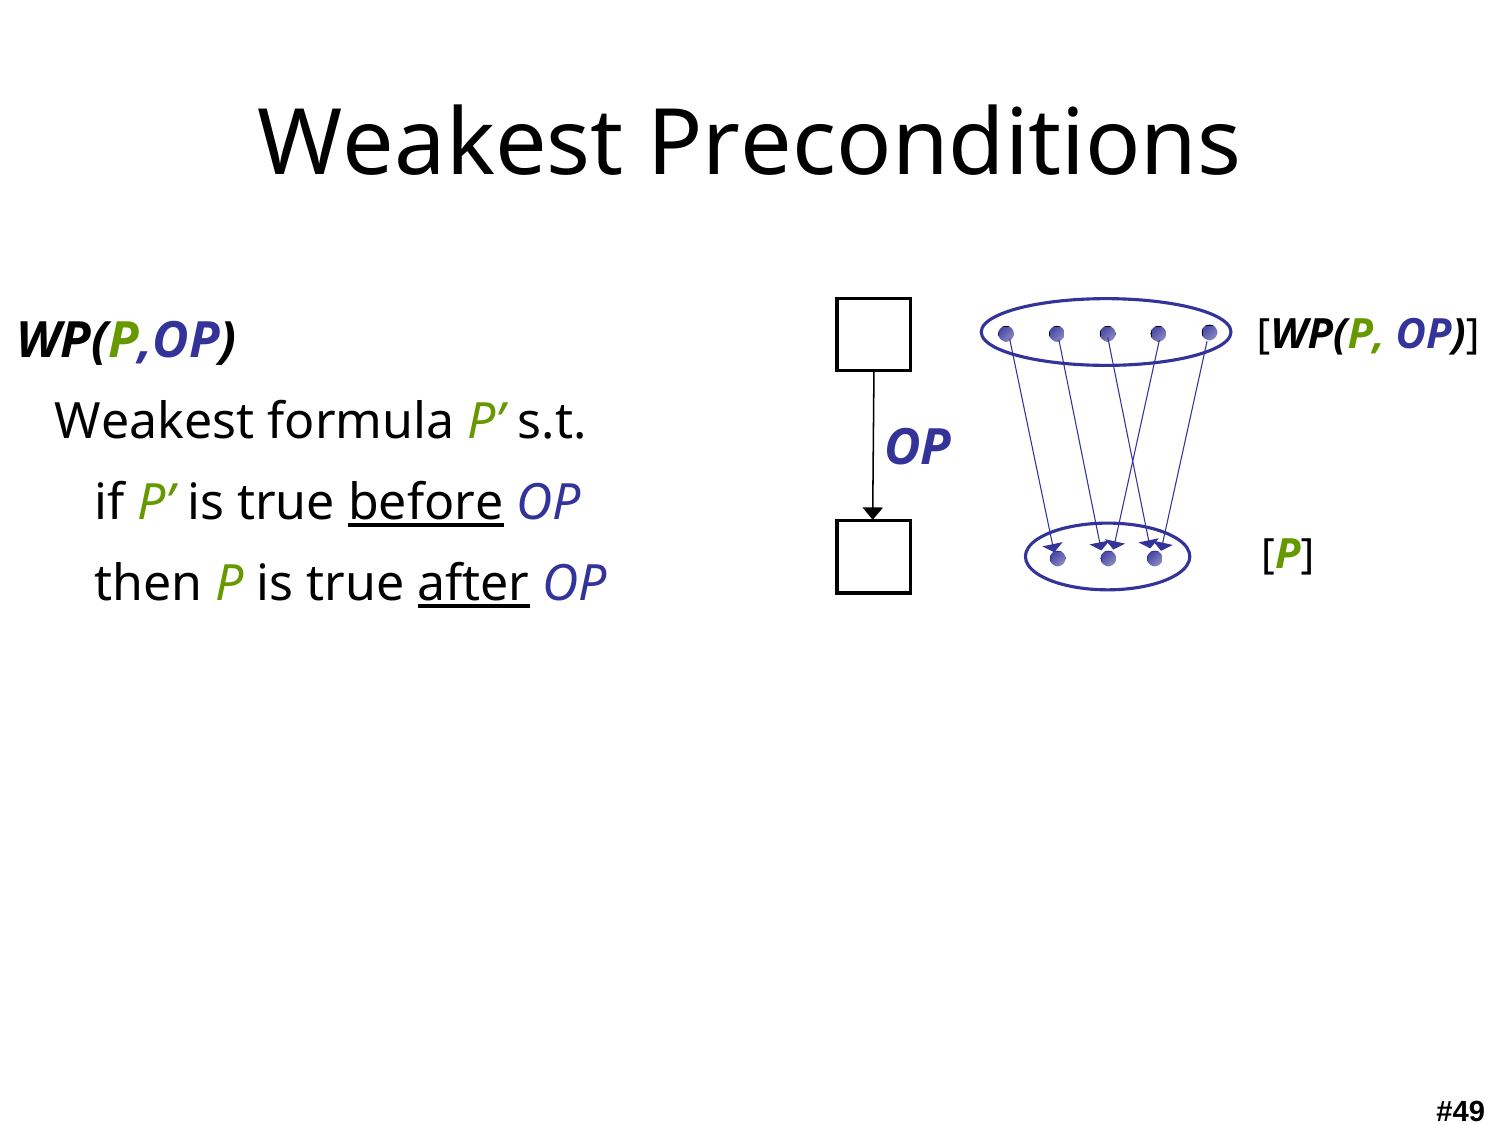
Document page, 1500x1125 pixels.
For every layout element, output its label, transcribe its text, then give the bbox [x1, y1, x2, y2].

text_box [WP(P, OP)] [1241, 309, 1495, 365]
text_box [1100, 550, 1117, 567]
text_box [1099, 325, 1116, 342]
text_box [1049, 325, 1065, 342]
text_box [998, 325, 1014, 342]
text_box [1049, 550, 1066, 567]
title Weakest Preconditions [24, 45, 1476, 233]
text_box [1150, 325, 1167, 342]
text_box [1147, 550, 1163, 567]
text_box WP(P,OP) Weakest formula P’ s.t. if P’ is true before OP then P is true after OP [1, 296, 813, 616]
text_box [1201, 324, 1218, 341]
text_box [P] [1246, 524, 1372, 586]
text_box OP [869, 413, 955, 484]
